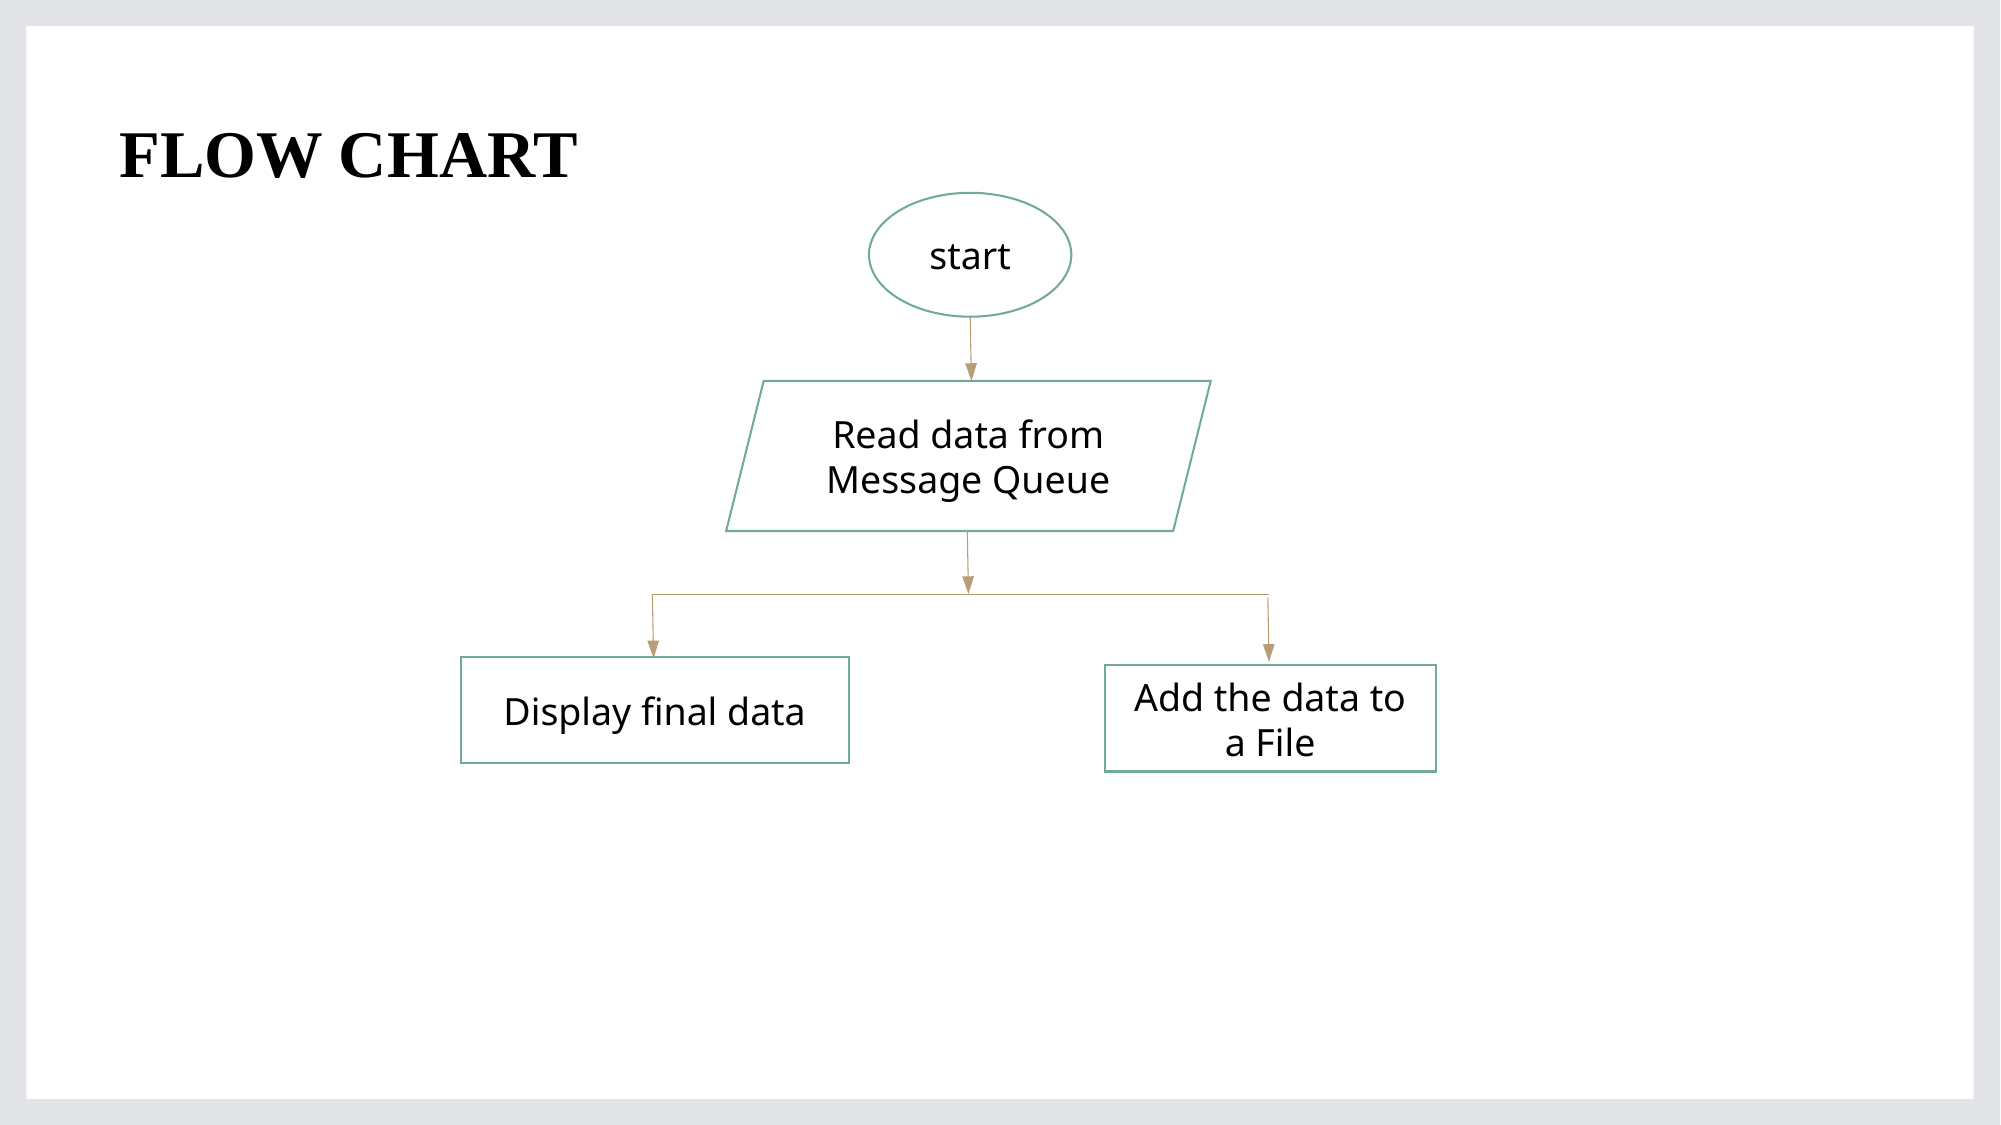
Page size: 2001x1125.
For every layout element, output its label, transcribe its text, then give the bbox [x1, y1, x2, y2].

text_box Read data from Message Queue [726, 380, 1211, 532]
text_box Display final data [461, 657, 849, 763]
text_box Add the data to a File [1105, 665, 1436, 771]
text_box FLOW CHART [104, 102, 1105, 199]
text_box start [868, 199, 1072, 317]
